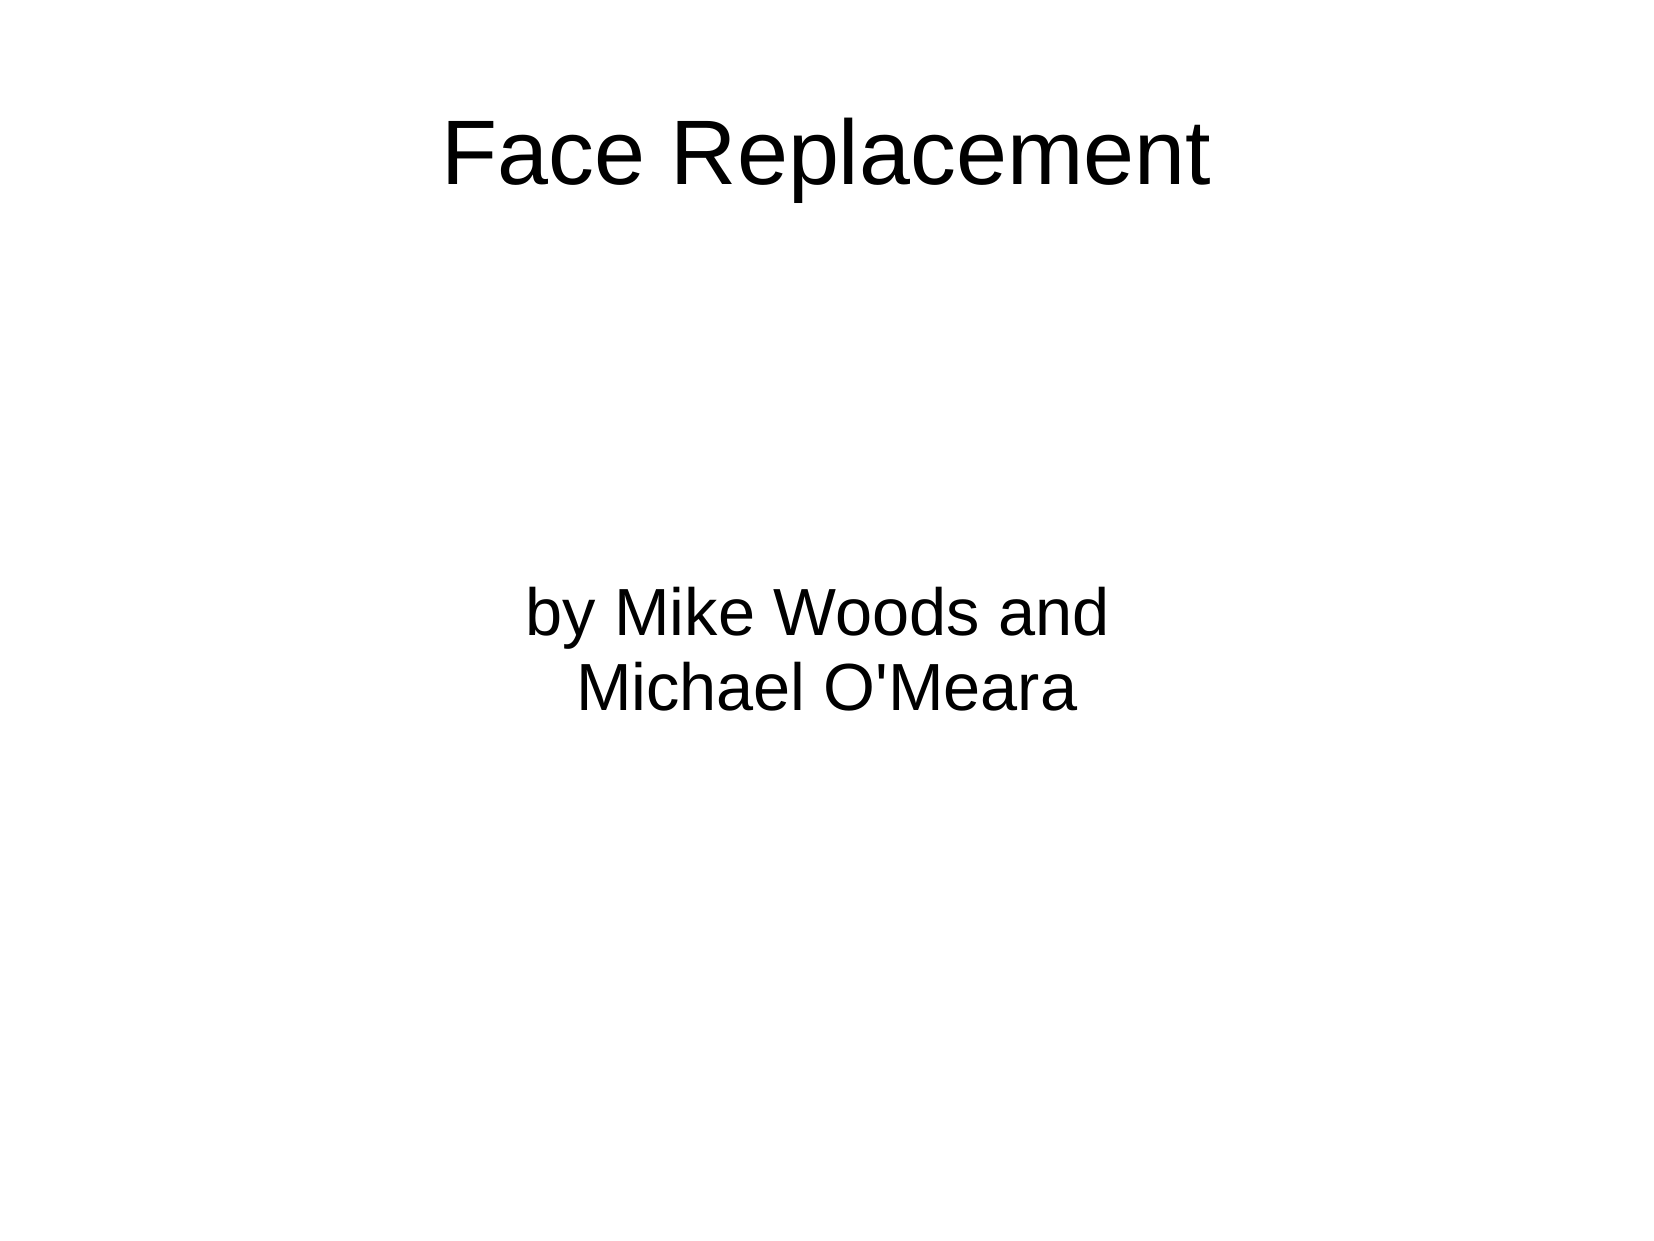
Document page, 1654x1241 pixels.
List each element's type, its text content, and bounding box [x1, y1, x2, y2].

title Face Replacement [82, 49, 1571, 257]
subtitle by Mike Woods and Michael O'Meara [82, 290, 1571, 1010]
